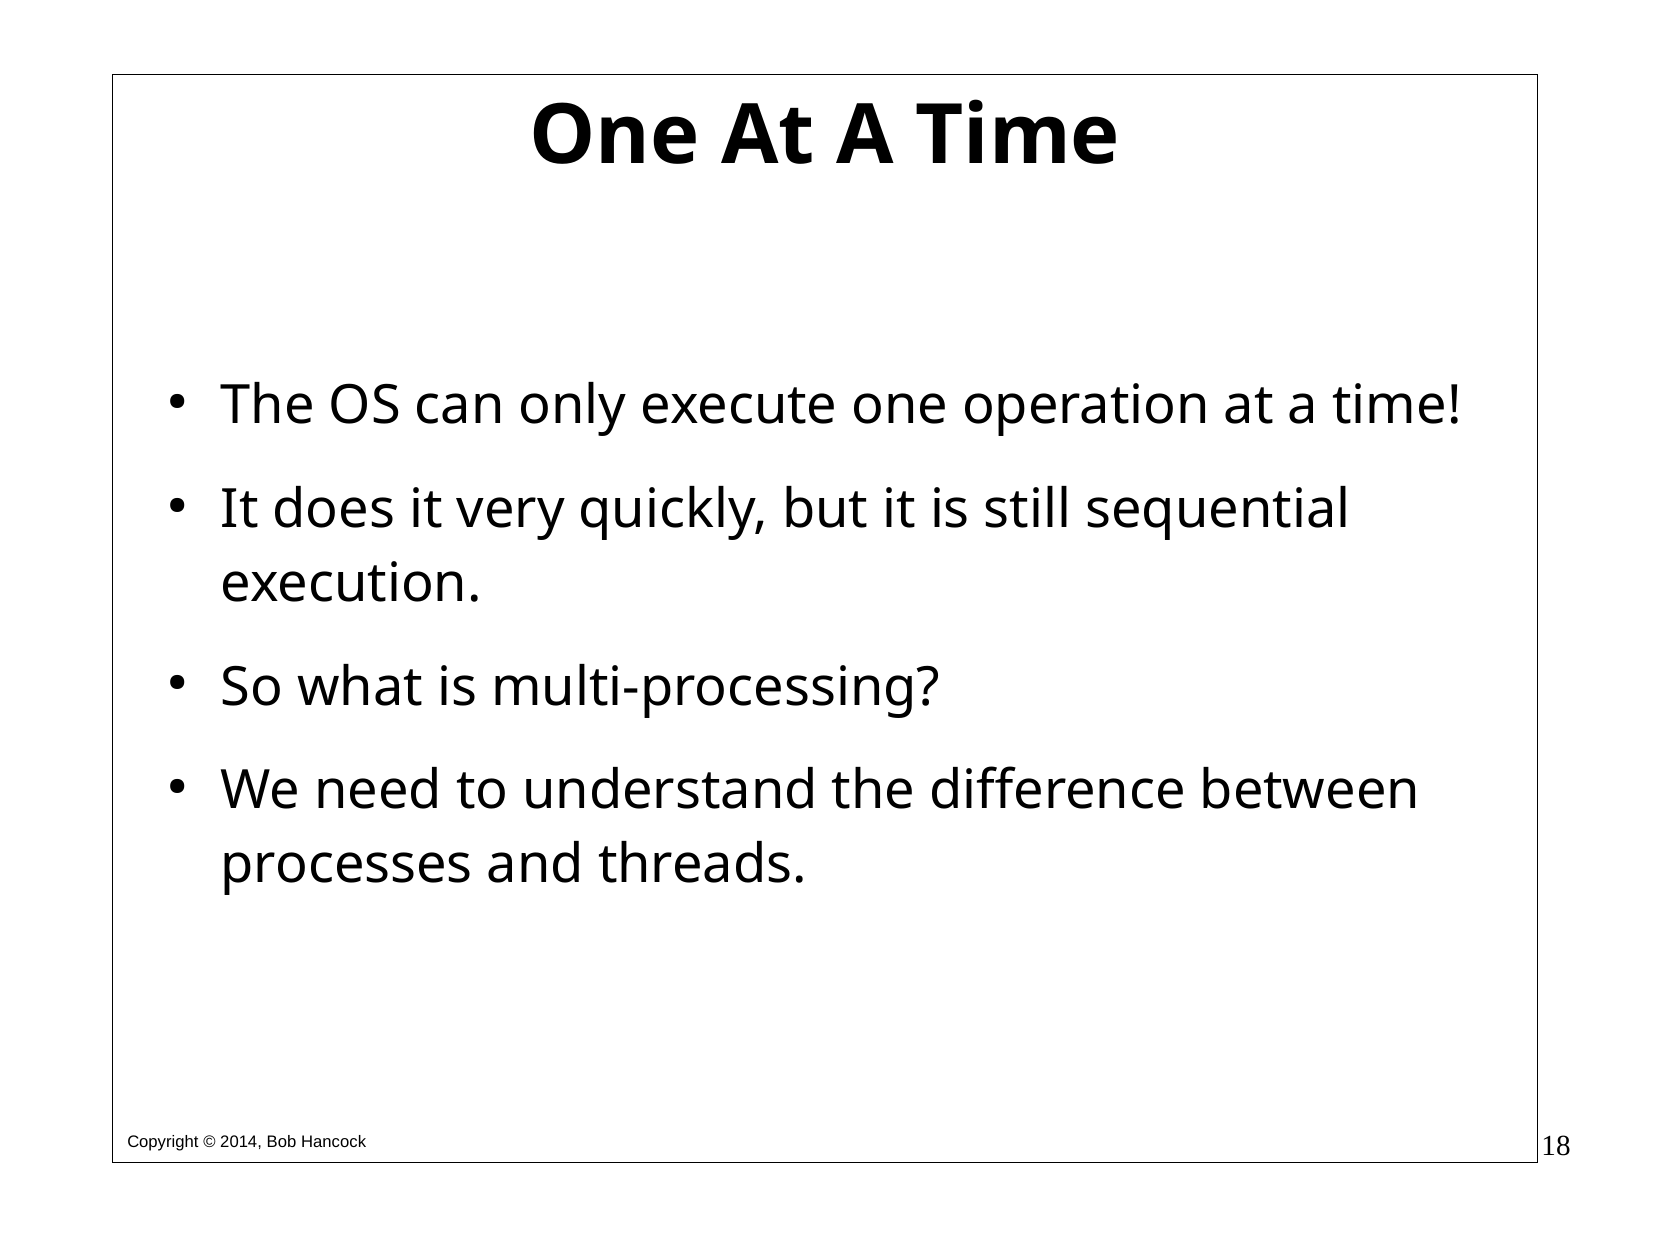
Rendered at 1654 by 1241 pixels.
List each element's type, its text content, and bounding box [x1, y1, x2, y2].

text_box Copyright © 2014, Bob Hancock [112, 1125, 382, 1159]
title One At A Time [112, 75, 1538, 188]
list The OS can only execute one operation at a time! It does it very quickly, but it is still sequential execution. So what is multi-processing? We need to understand the difference between processes and threads. [150, 262, 1501, 1126]
